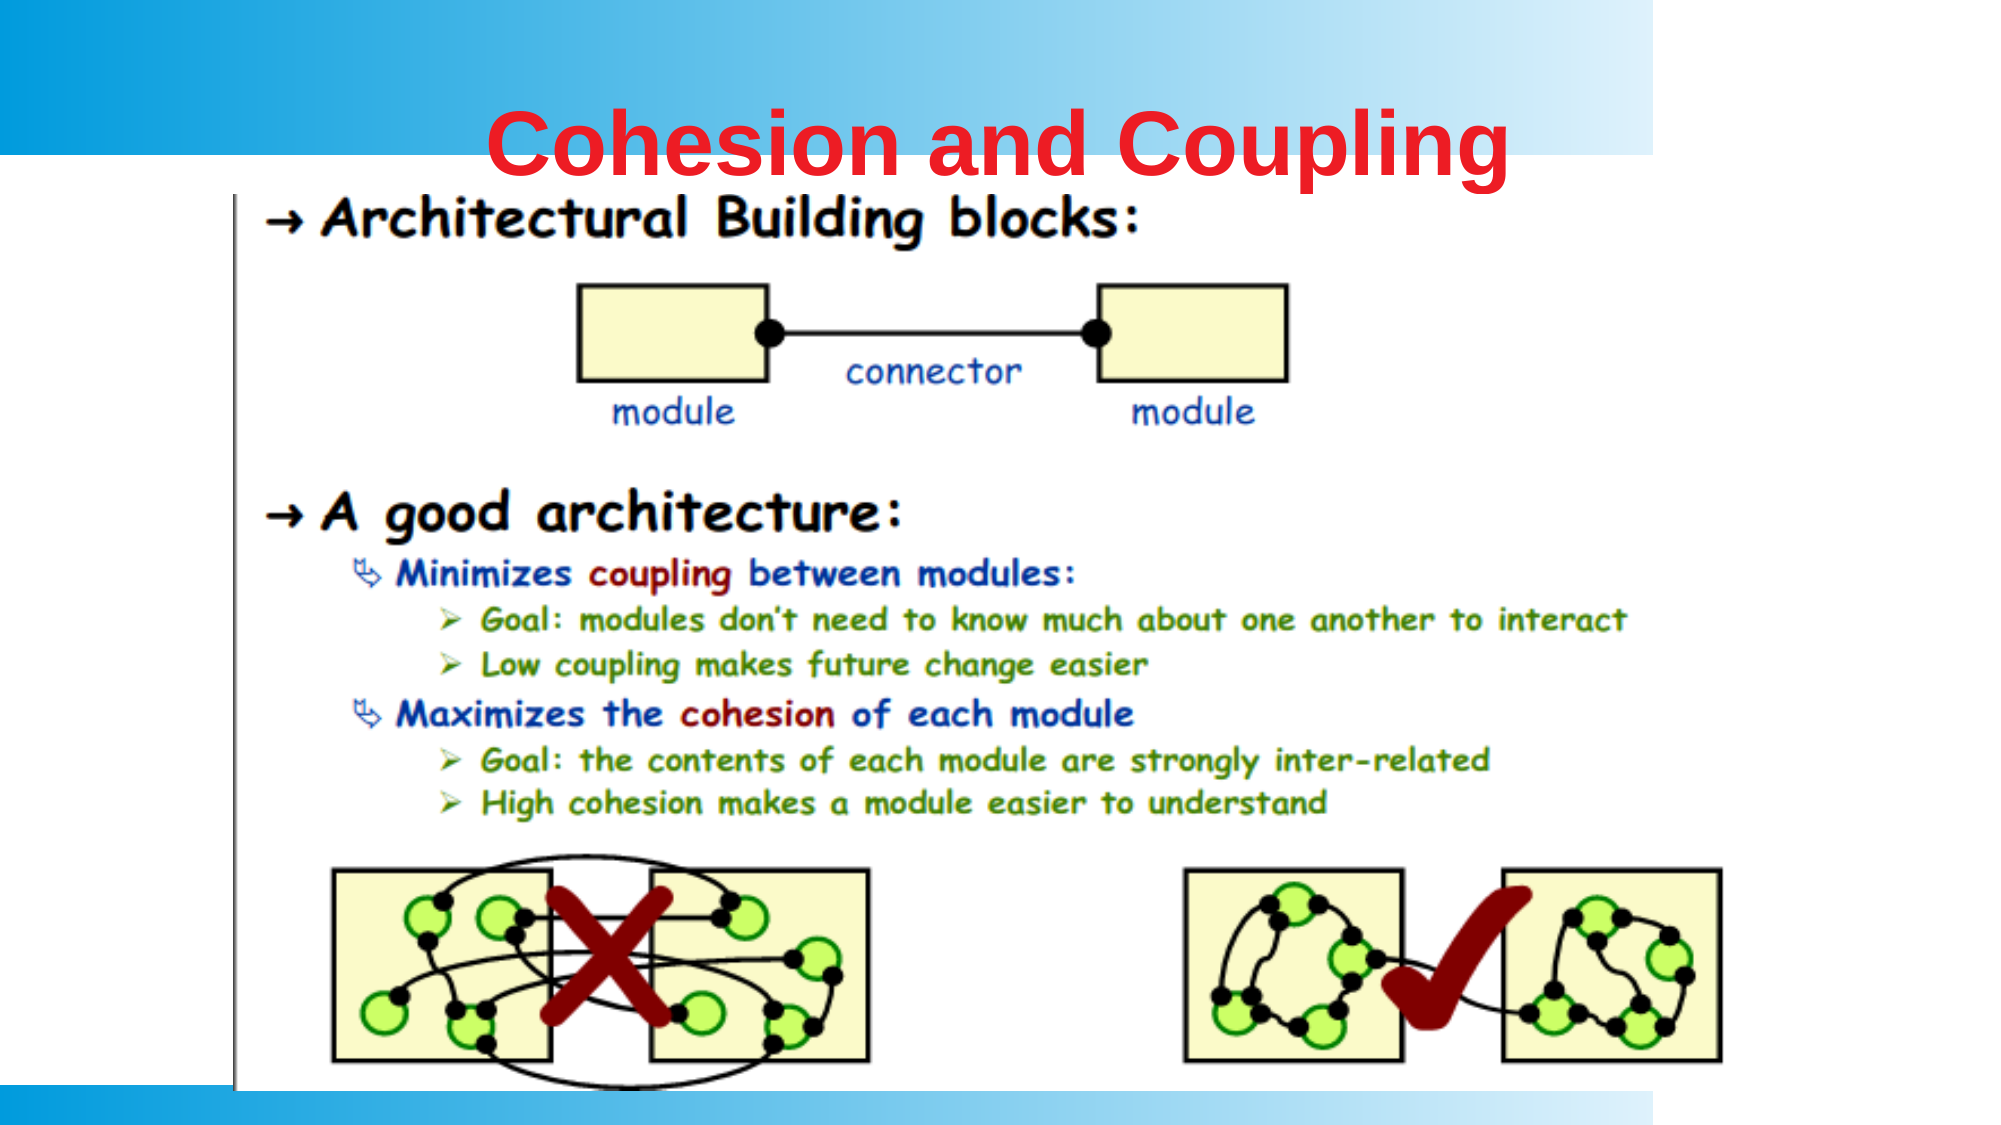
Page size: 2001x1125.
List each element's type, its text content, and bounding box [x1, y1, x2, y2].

picture [233, 194, 1755, 1091]
title Cohesion and Coupling [99, 44, 1900, 233]
